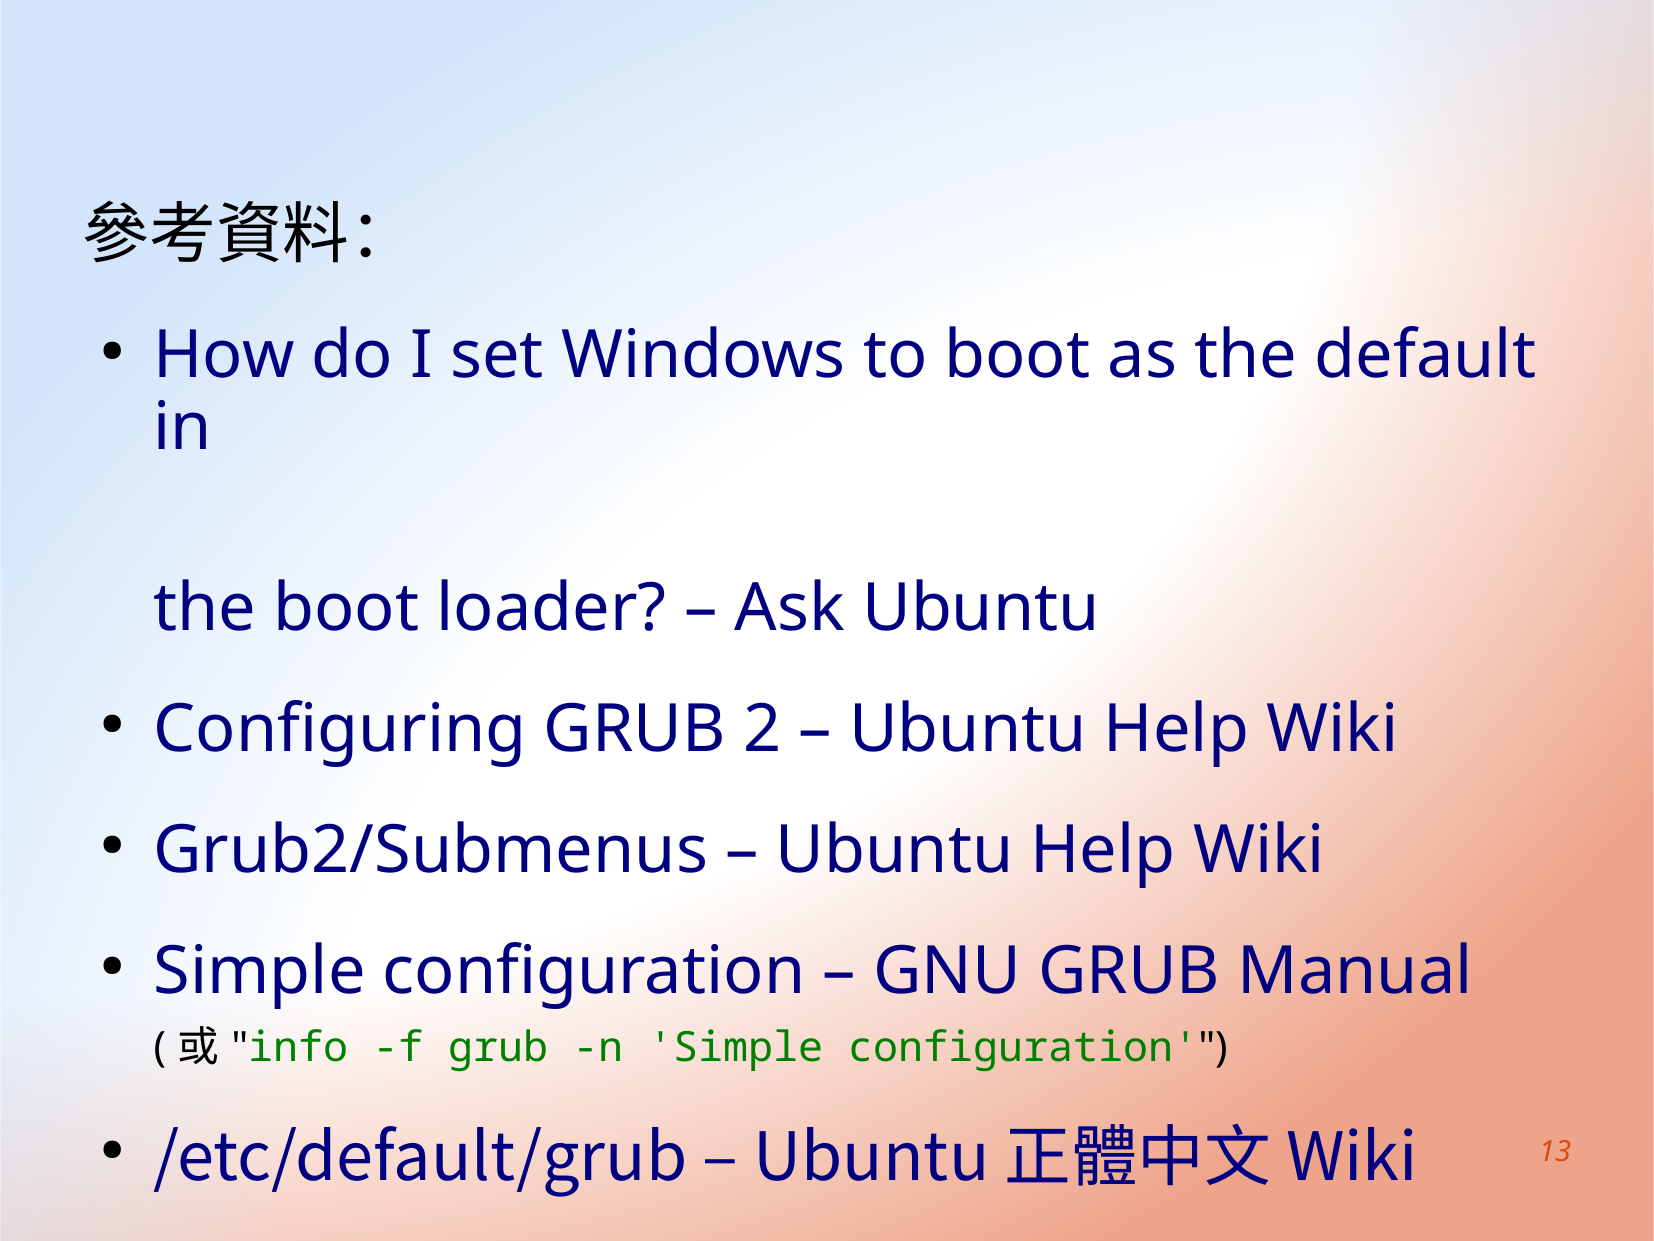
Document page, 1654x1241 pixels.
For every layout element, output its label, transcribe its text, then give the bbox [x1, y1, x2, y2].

picture [0, 0, 1654, 1241]
list 參考資料： How do I set Windows to boot as the default in the boot loader? – Ask Ubuntu Configuring GRUB 2 – Ubuntu Help Wiki Grub2/Submenus – Ubuntu Help Wiki Simple configuration – GNU GRUB Manual (或"info -f grub -n 'Simple configuration'") /etc/default/grub – Ubuntu 正體中文 Wiki [82, 180, 1571, 1201]
